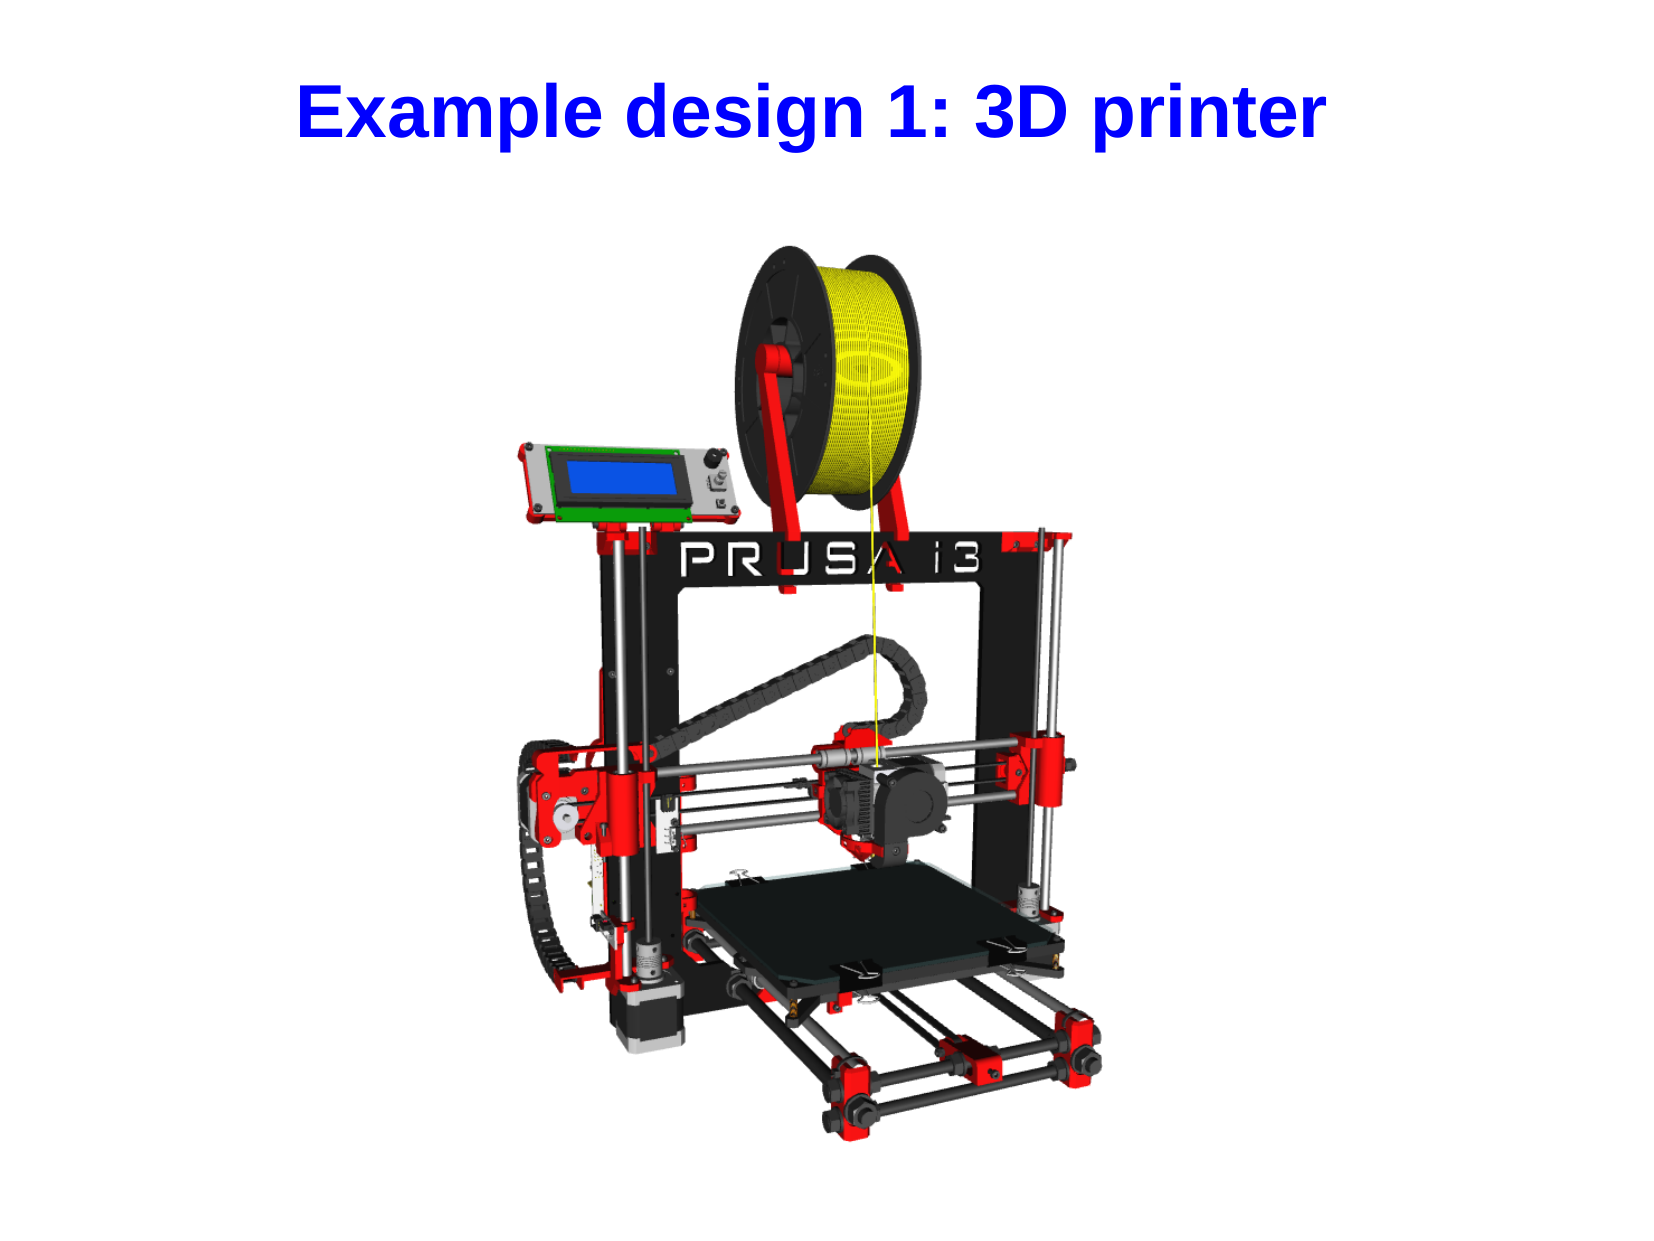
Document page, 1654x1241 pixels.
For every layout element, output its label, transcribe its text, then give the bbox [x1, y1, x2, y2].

text_box Example design 1: 3D printer [64, 58, 1561, 164]
picture [75, 209, 1576, 1197]
